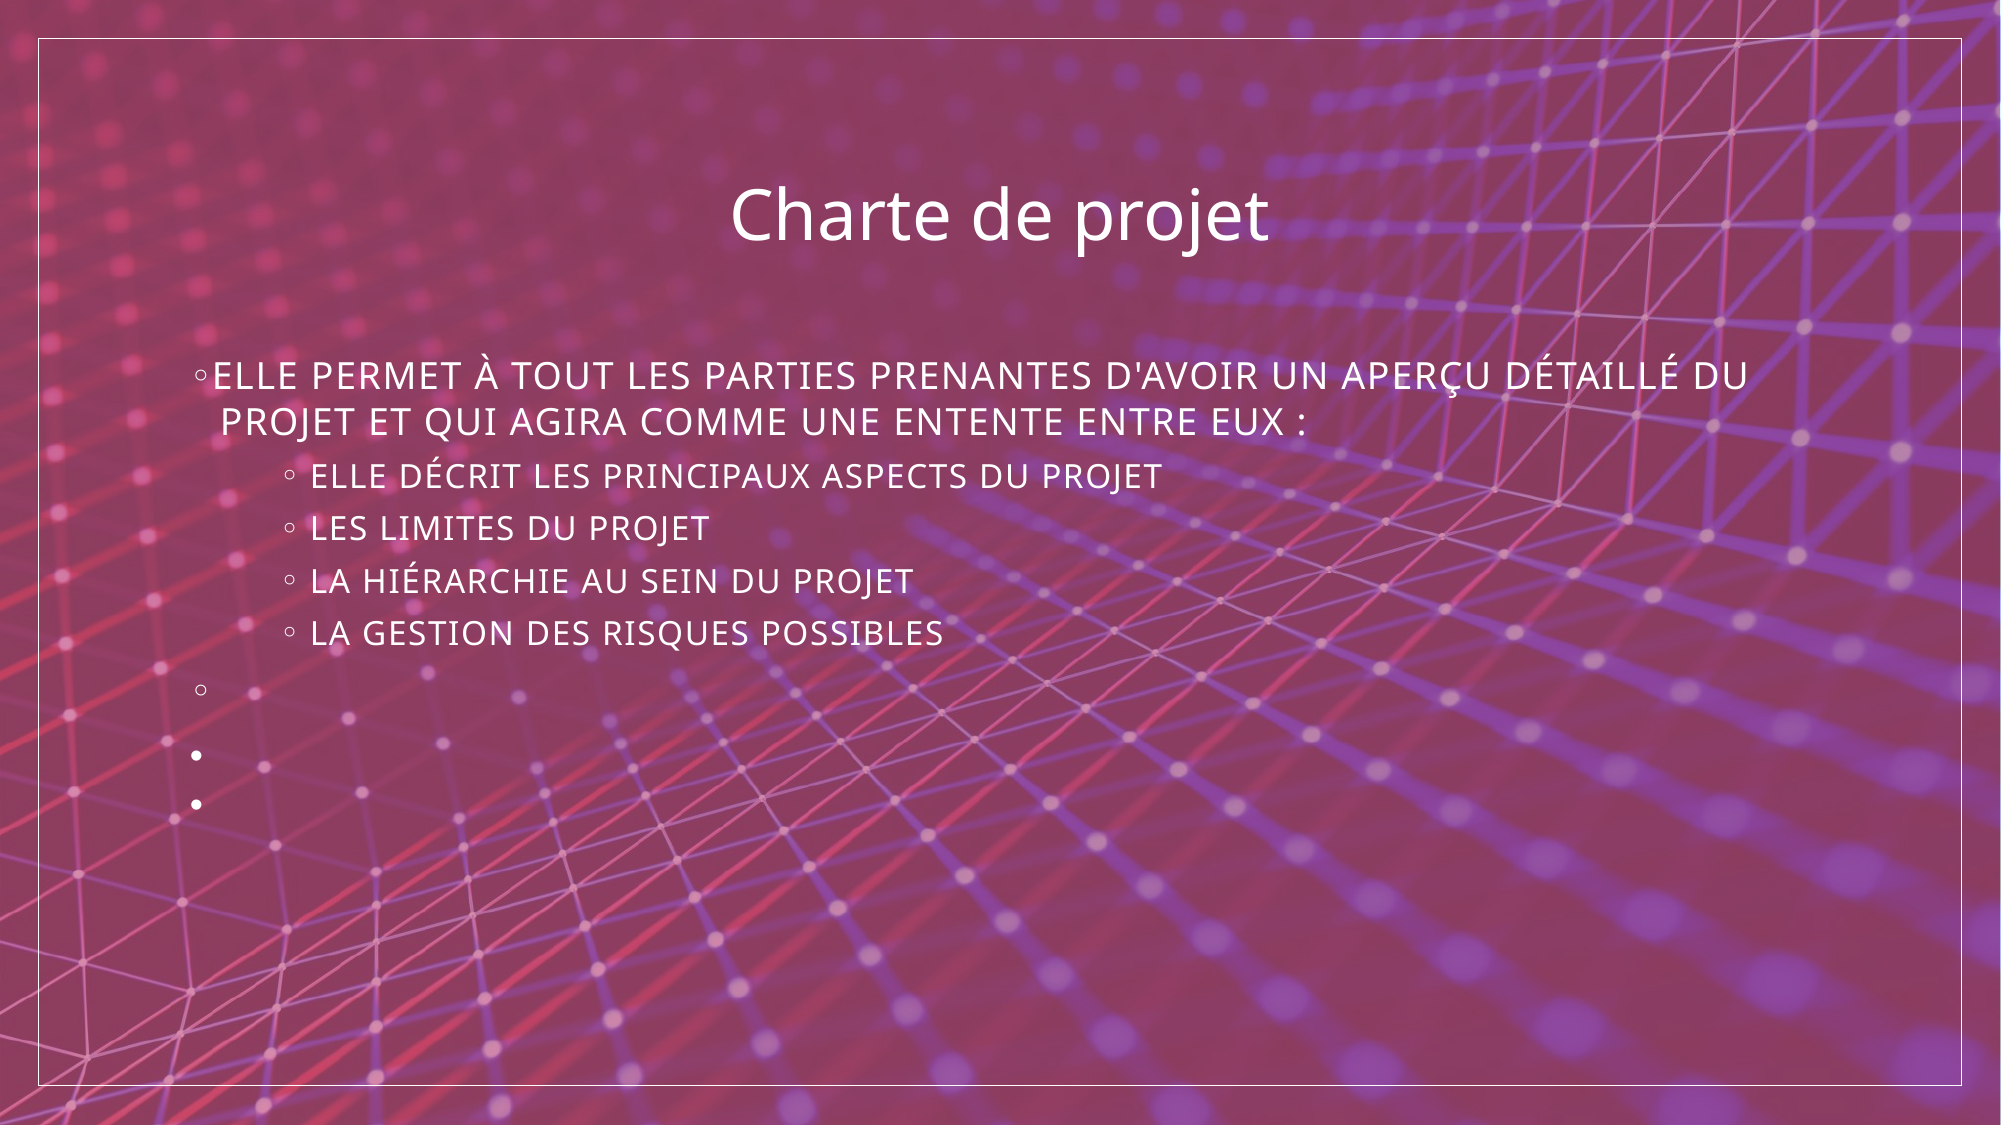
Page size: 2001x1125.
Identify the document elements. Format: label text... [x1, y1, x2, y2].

picture [0, 0, 2000, 1125]
subtitle Elle permet à tout les parties prenantes d'avoir un aperçu détaillé du projet et qui agira comme une entente entre eux : Elle décrit les principaux aspects du projet les limites du projet la hiérarchie au sein du projet la gestion des risques possibles [174, 345, 1825, 1049]
title Charte de projet [174, 105, 1825, 331]
